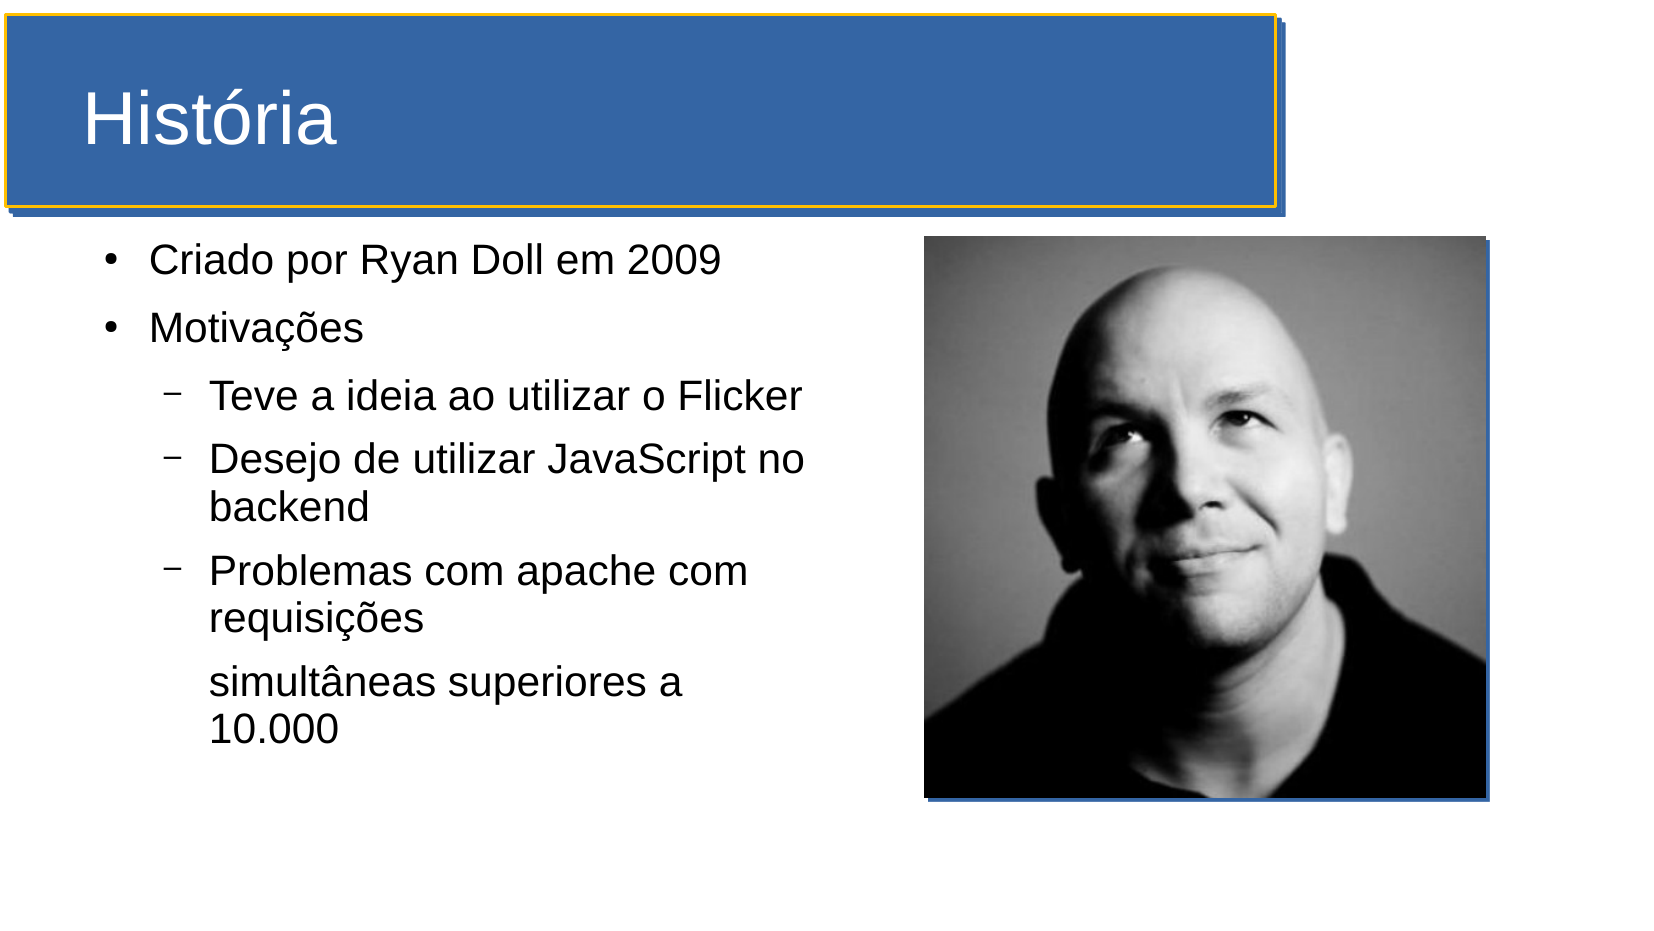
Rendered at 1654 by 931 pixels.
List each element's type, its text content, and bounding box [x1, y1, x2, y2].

list Criado por Ryan Doll em 2009 Motivações Teve a ideia ao utilizar o Flicker Desejo de utilizar JavaScript no backend Problemas com apache com requisições simultâneas superiores a 10.000 [88, 236, 809, 798]
picture [924, 236, 1486, 798]
title História [82, 44, 1235, 192]
